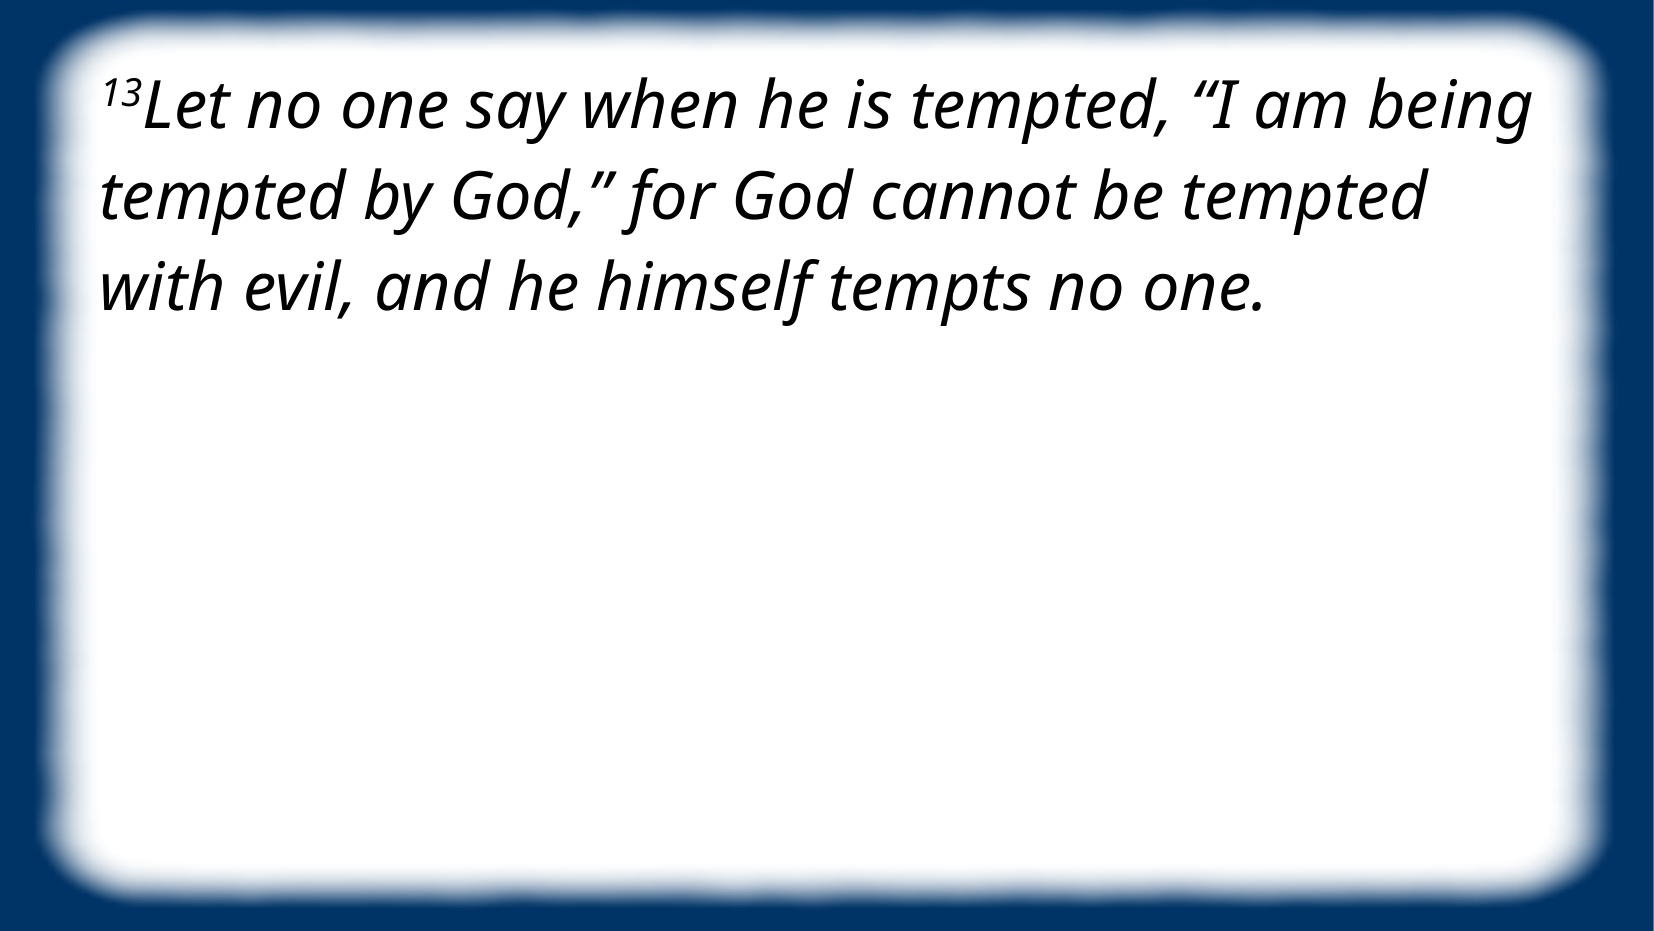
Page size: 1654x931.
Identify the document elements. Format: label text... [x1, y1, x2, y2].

text_box 13Let no one say when he is tempted, “I am being tempted by God,” for God cannot be tempted with evil, and he himself tempts no one. [84, 49, 1570, 365]
picture [0, 0, 1654, 931]
